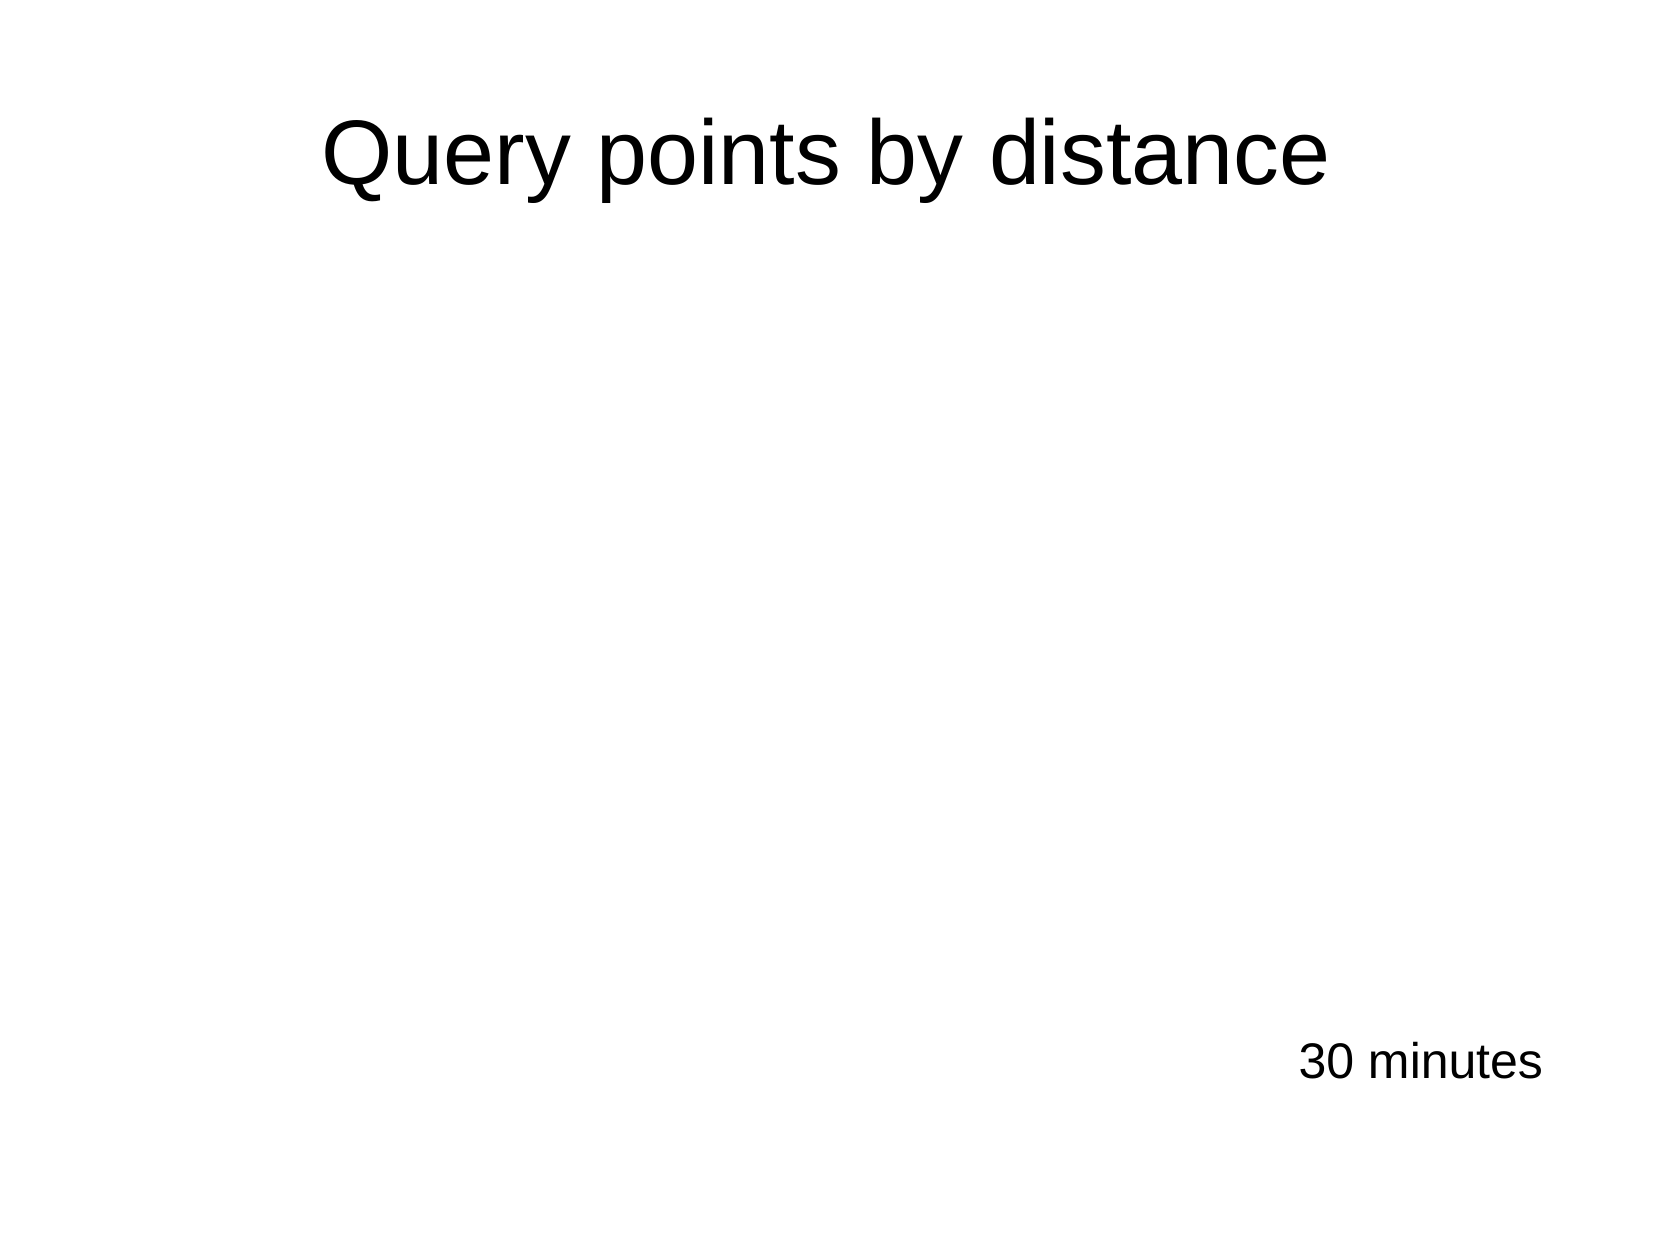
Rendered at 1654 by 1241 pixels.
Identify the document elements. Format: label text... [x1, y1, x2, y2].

text_box 30 minutes [945, 1009, 1543, 1113]
title Query points by distance [82, 49, 1571, 257]
